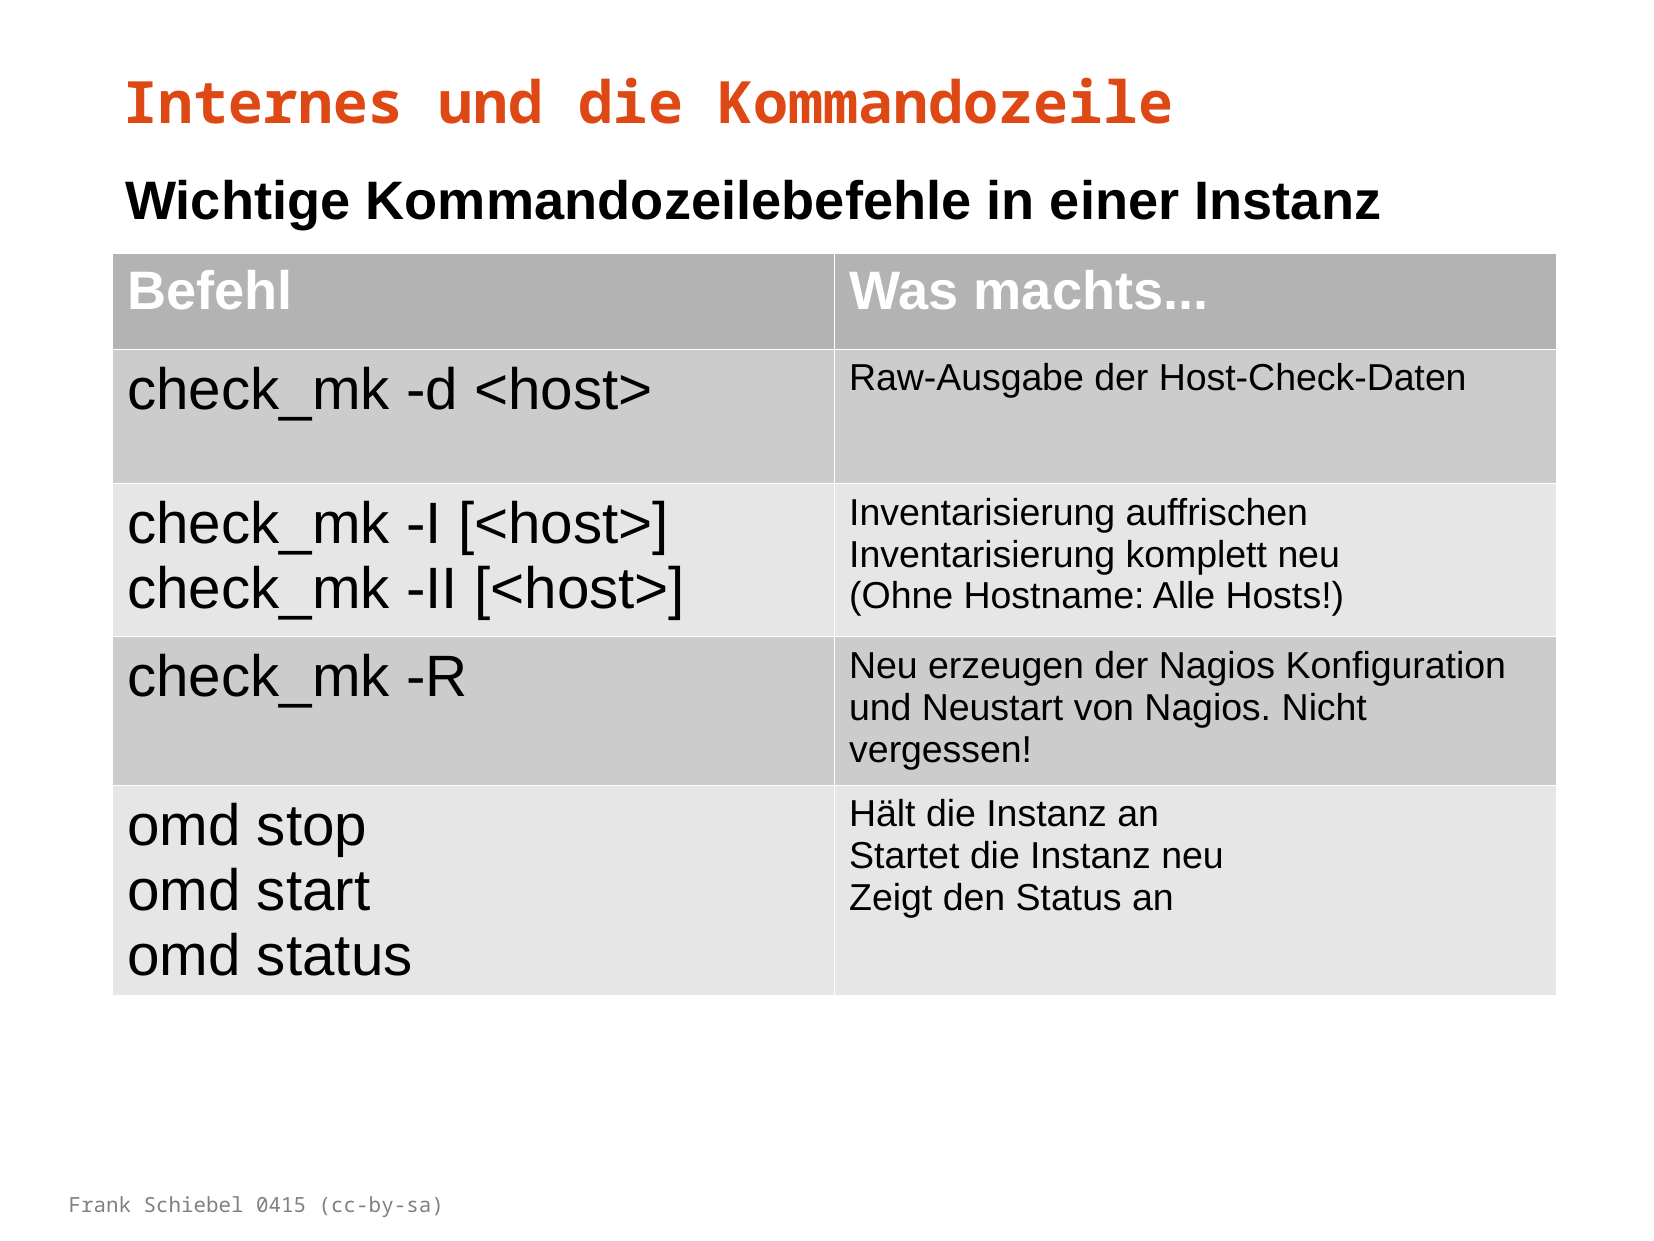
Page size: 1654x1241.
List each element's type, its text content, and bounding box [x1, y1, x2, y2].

table_cell Neu erzeugen der Nagios Konfiguration und Neustart von Nagios. Nicht vergessen! [835, 637, 1556, 785]
table_header Was machts... [835, 254, 1556, 349]
table_cell check_mk -d <host> [113, 350, 834, 483]
text_box Internes und die Kommandozeile [108, 54, 1635, 129]
table_cell Hält die Instanz an Startet die Instanz neu Zeigt den Status an [835, 786, 1556, 995]
table_cell Raw-Ausgabe der Host-Check-Daten [835, 350, 1556, 483]
text_box Wichtige Kommandozeilebefehle in einer Instanz [110, 163, 1398, 240]
table_cell check_mk -I [<host>] check_mk -II [<host>] [113, 484, 834, 636]
table_cell Inventarisierung auffrischen Inventarisierung komplett neu (Ohne Hostname: Alle Hosts!) [835, 484, 1556, 636]
table_header Befehl [113, 254, 834, 349]
table_cell omd stop omd start omd status [113, 786, 834, 995]
table_cell check_mk -R [113, 637, 834, 785]
